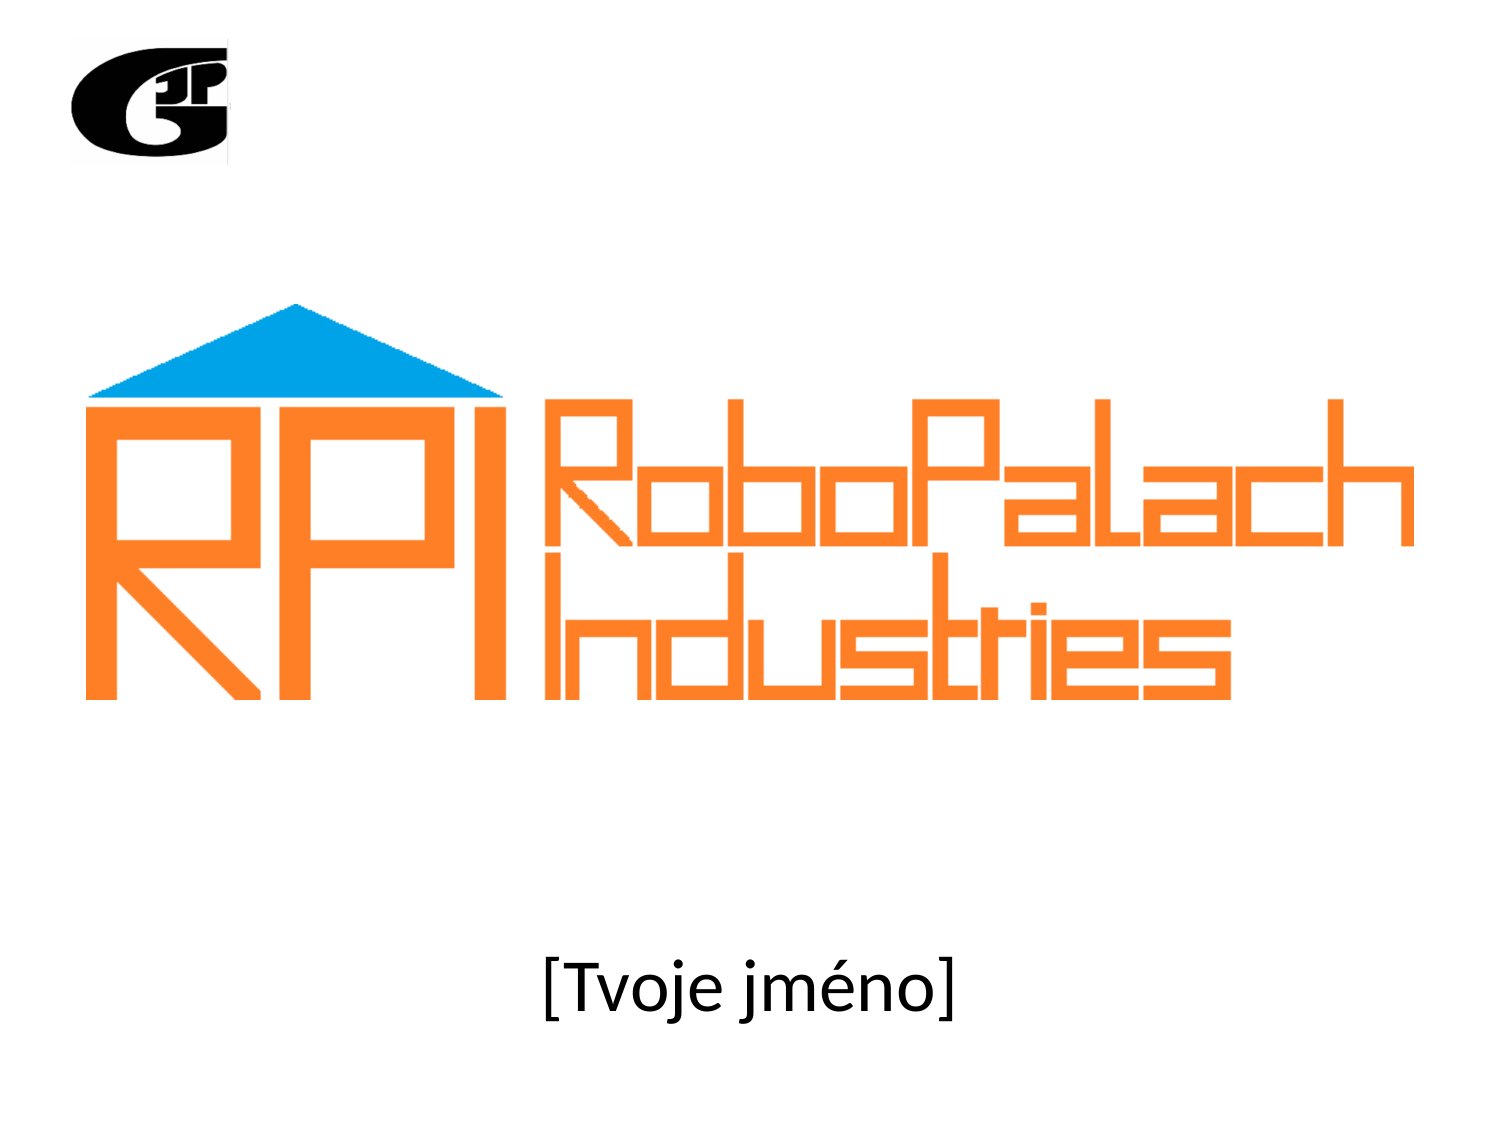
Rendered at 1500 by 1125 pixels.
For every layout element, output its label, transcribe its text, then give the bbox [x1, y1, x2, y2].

picture [86, 304, 1414, 700]
text_box [Tvoje jméno] [74, 887, 1425, 1075]
picture [69, 38, 231, 165]
